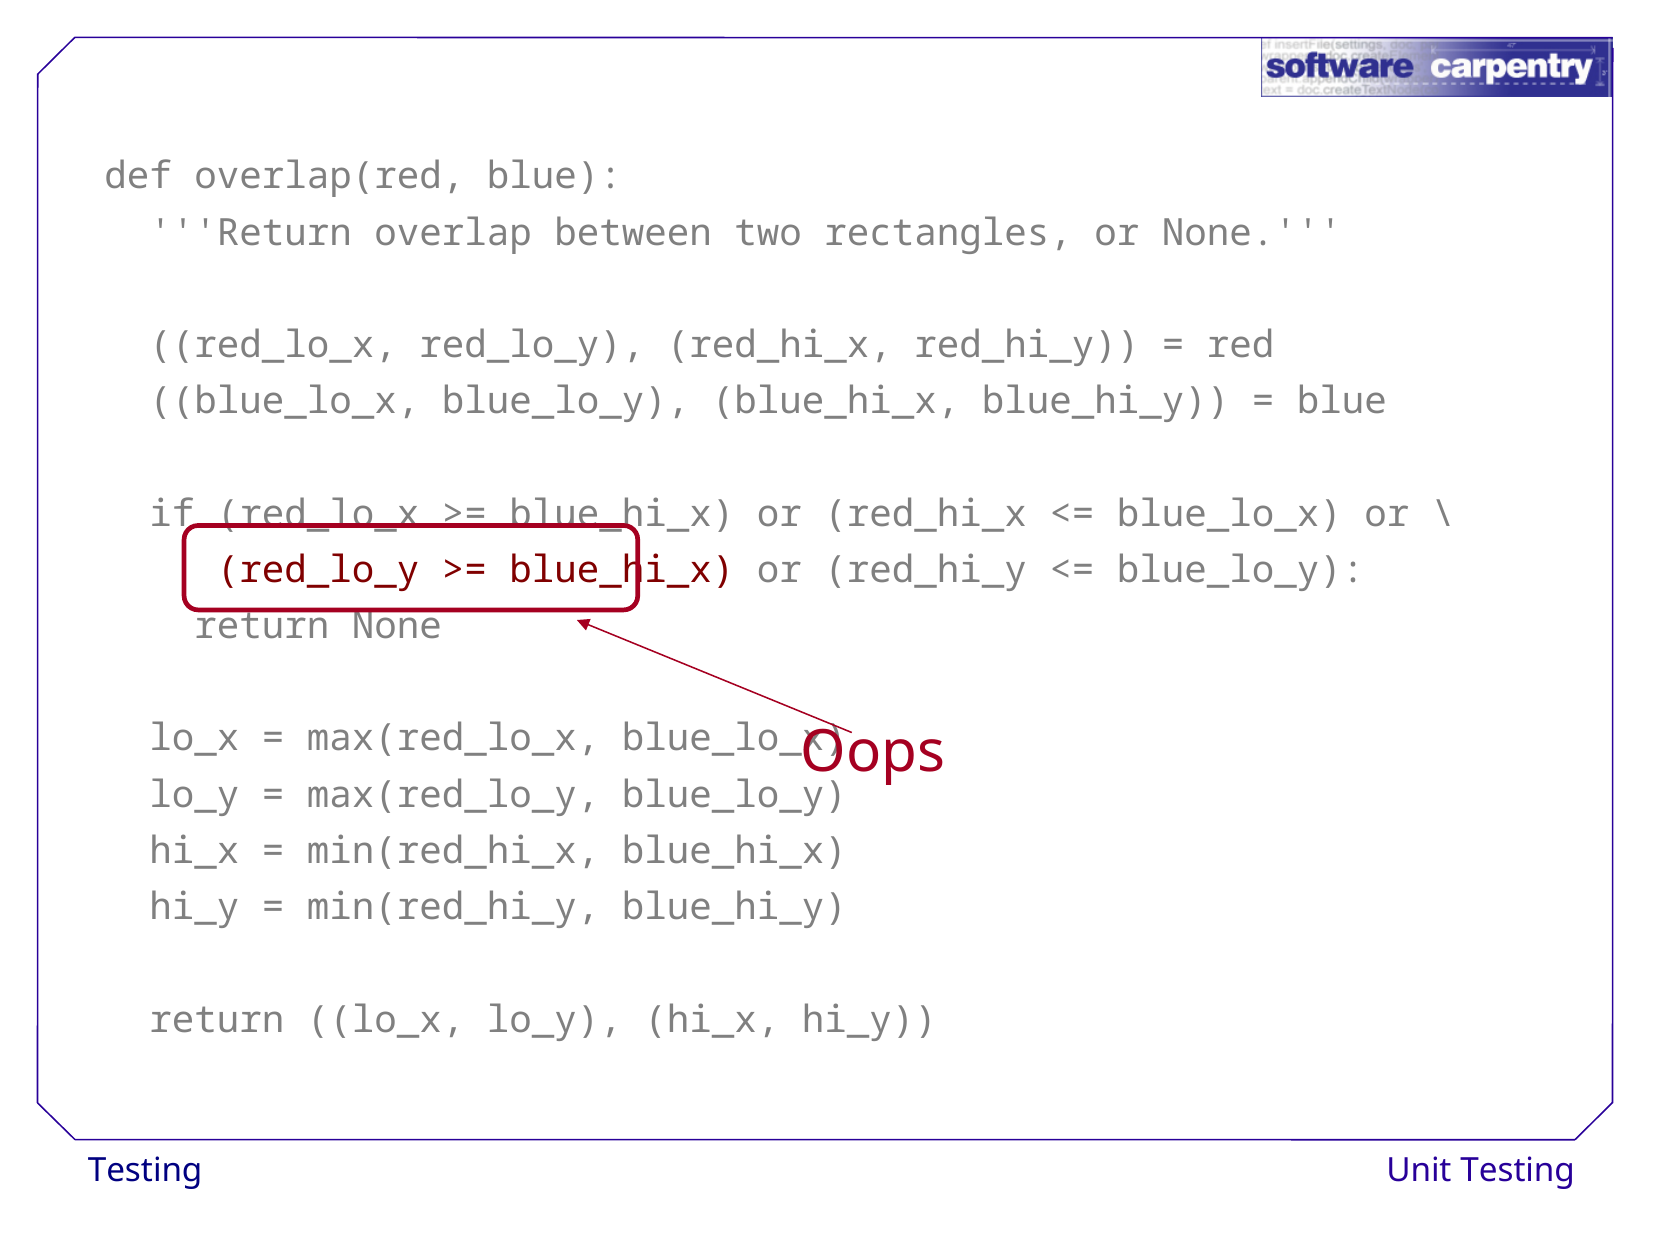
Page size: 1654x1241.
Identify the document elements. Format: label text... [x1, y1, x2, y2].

text_box def overlap(red, blue): '''Return overlap between two rectangles, or None.''' ((red_lo_x, red_lo_y), (red_hi_x, red_hi_y)) = red ((blue_lo_x, blue_lo_y), (blue_hi_x, blue_hi_y)) = blue if (red_lo_x >= blue_hi_x) or (red_hi_x <= blue_lo_x) or \ (red_lo_y >= blue_hi_x) or (red_hi_y <= blue_lo_y): return None lo_x = max(red_lo_x, blue_lo_x) lo_y = max(red_lo_y, blue_lo_y) hi_x = min(red_hi_x, blue_hi_x) hi_y = min(red_hi_y, blue_hi_y) return ((lo_x, lo_y), (hi_x, hi_y)) [89, 132, 1512, 1083]
text_box Oops [785, 670, 1111, 791]
picture [1261, 39, 1613, 97]
